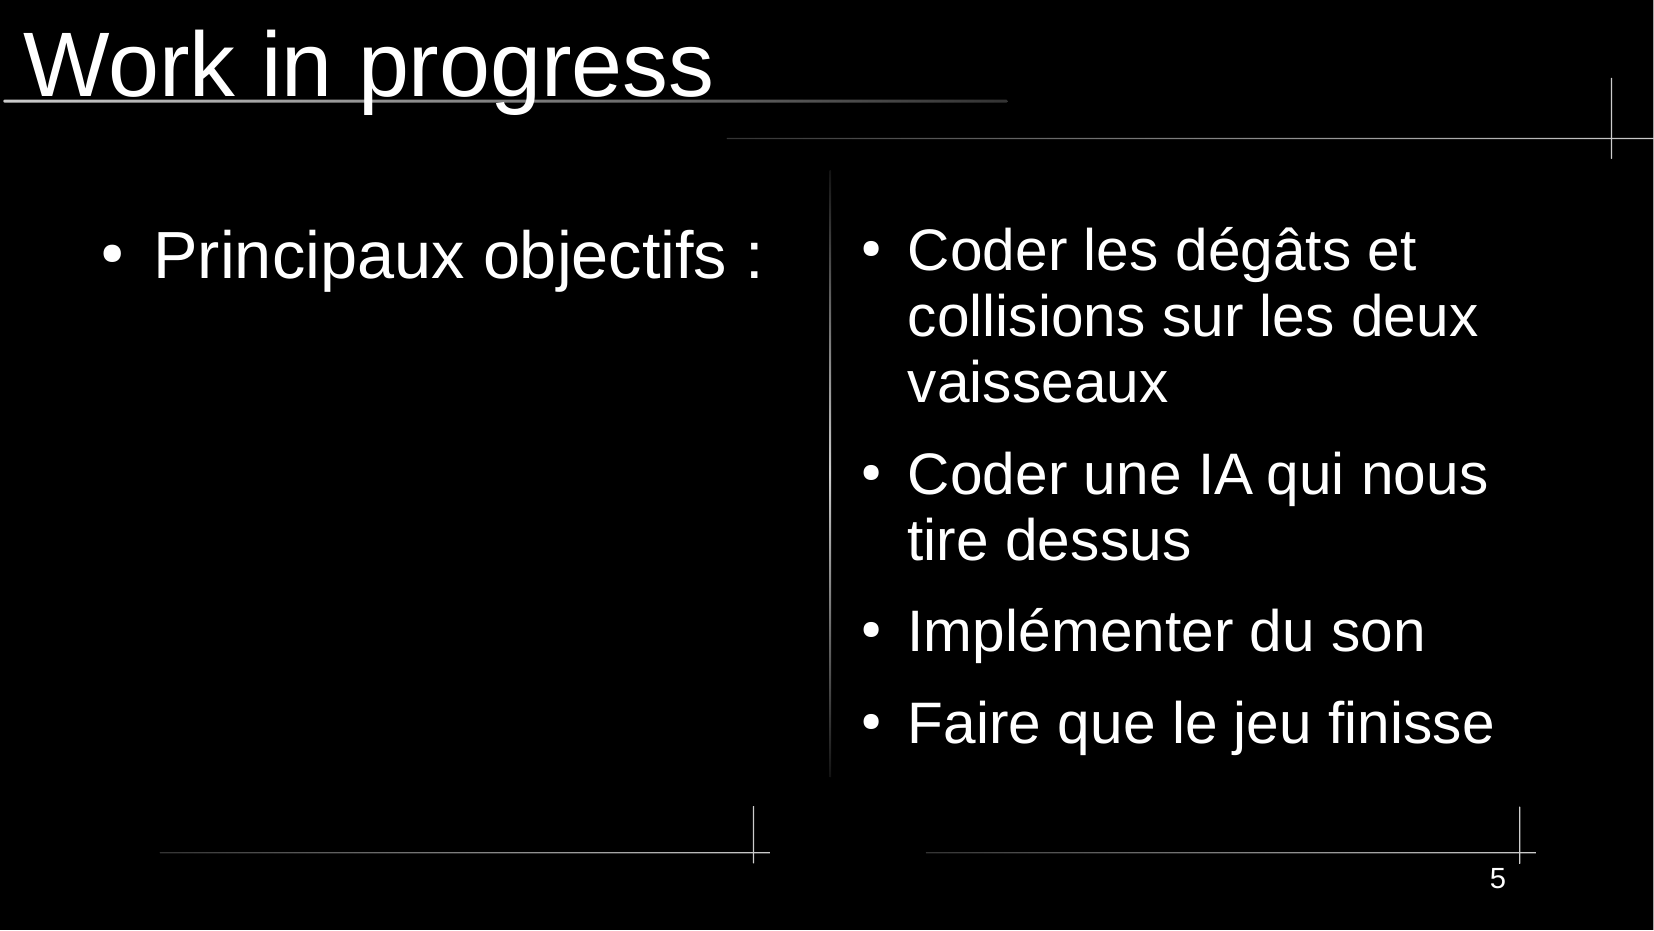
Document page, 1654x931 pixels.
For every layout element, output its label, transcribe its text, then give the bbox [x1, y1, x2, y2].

title Work in progress [23, 11, 1589, 119]
list Principaux objectifs : [82, 217, 809, 758]
list Coder les dégâts et collisions sur les deux vaisseaux Coder une IA qui nous tire dessus Implémenter du son Faire que le jeu finisse [845, 217, 1572, 758]
